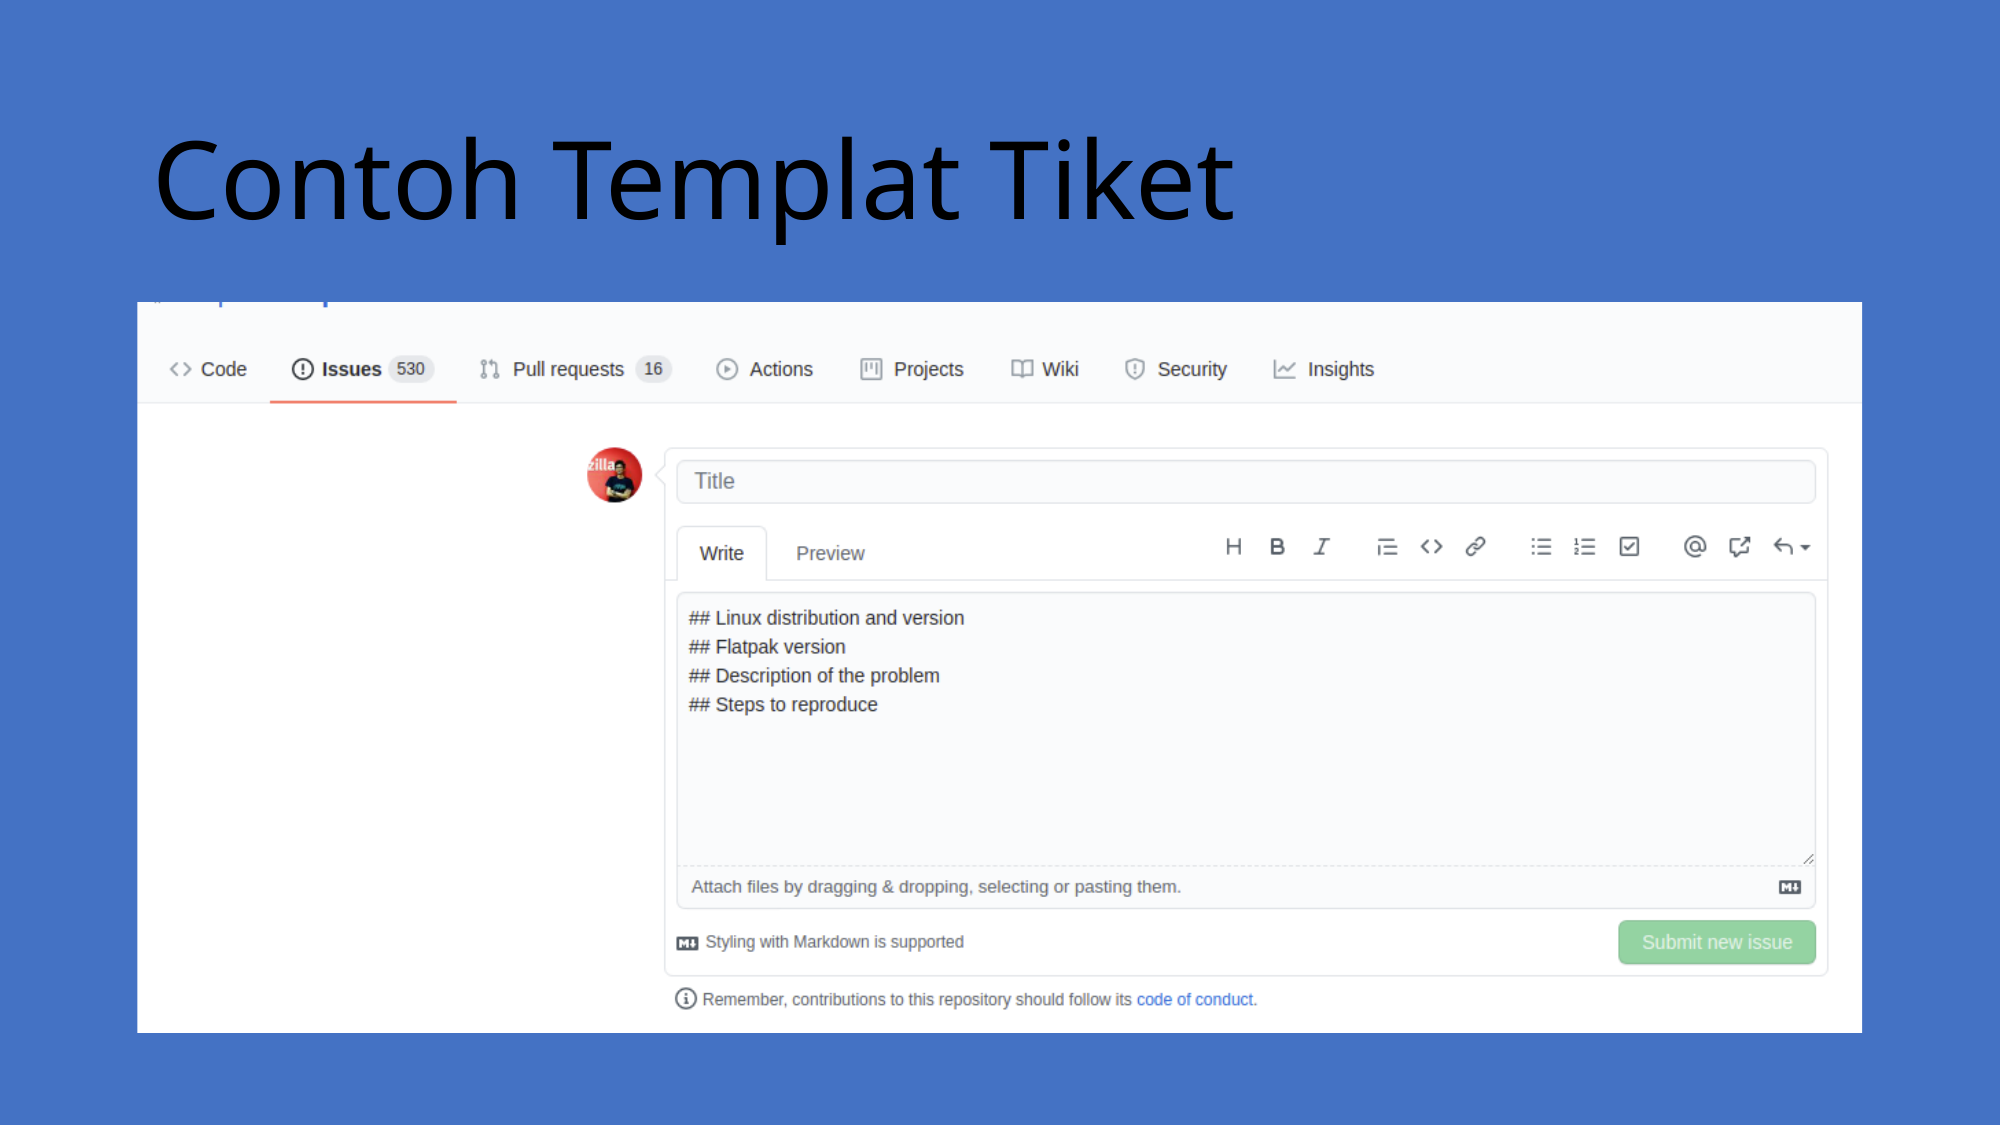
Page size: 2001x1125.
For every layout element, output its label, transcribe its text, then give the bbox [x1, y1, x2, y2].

picture [137, 302, 1863, 1033]
text_box [0, 0, 2000, 1125]
title Contoh Templat Tiket [137, 92, 1863, 278]
